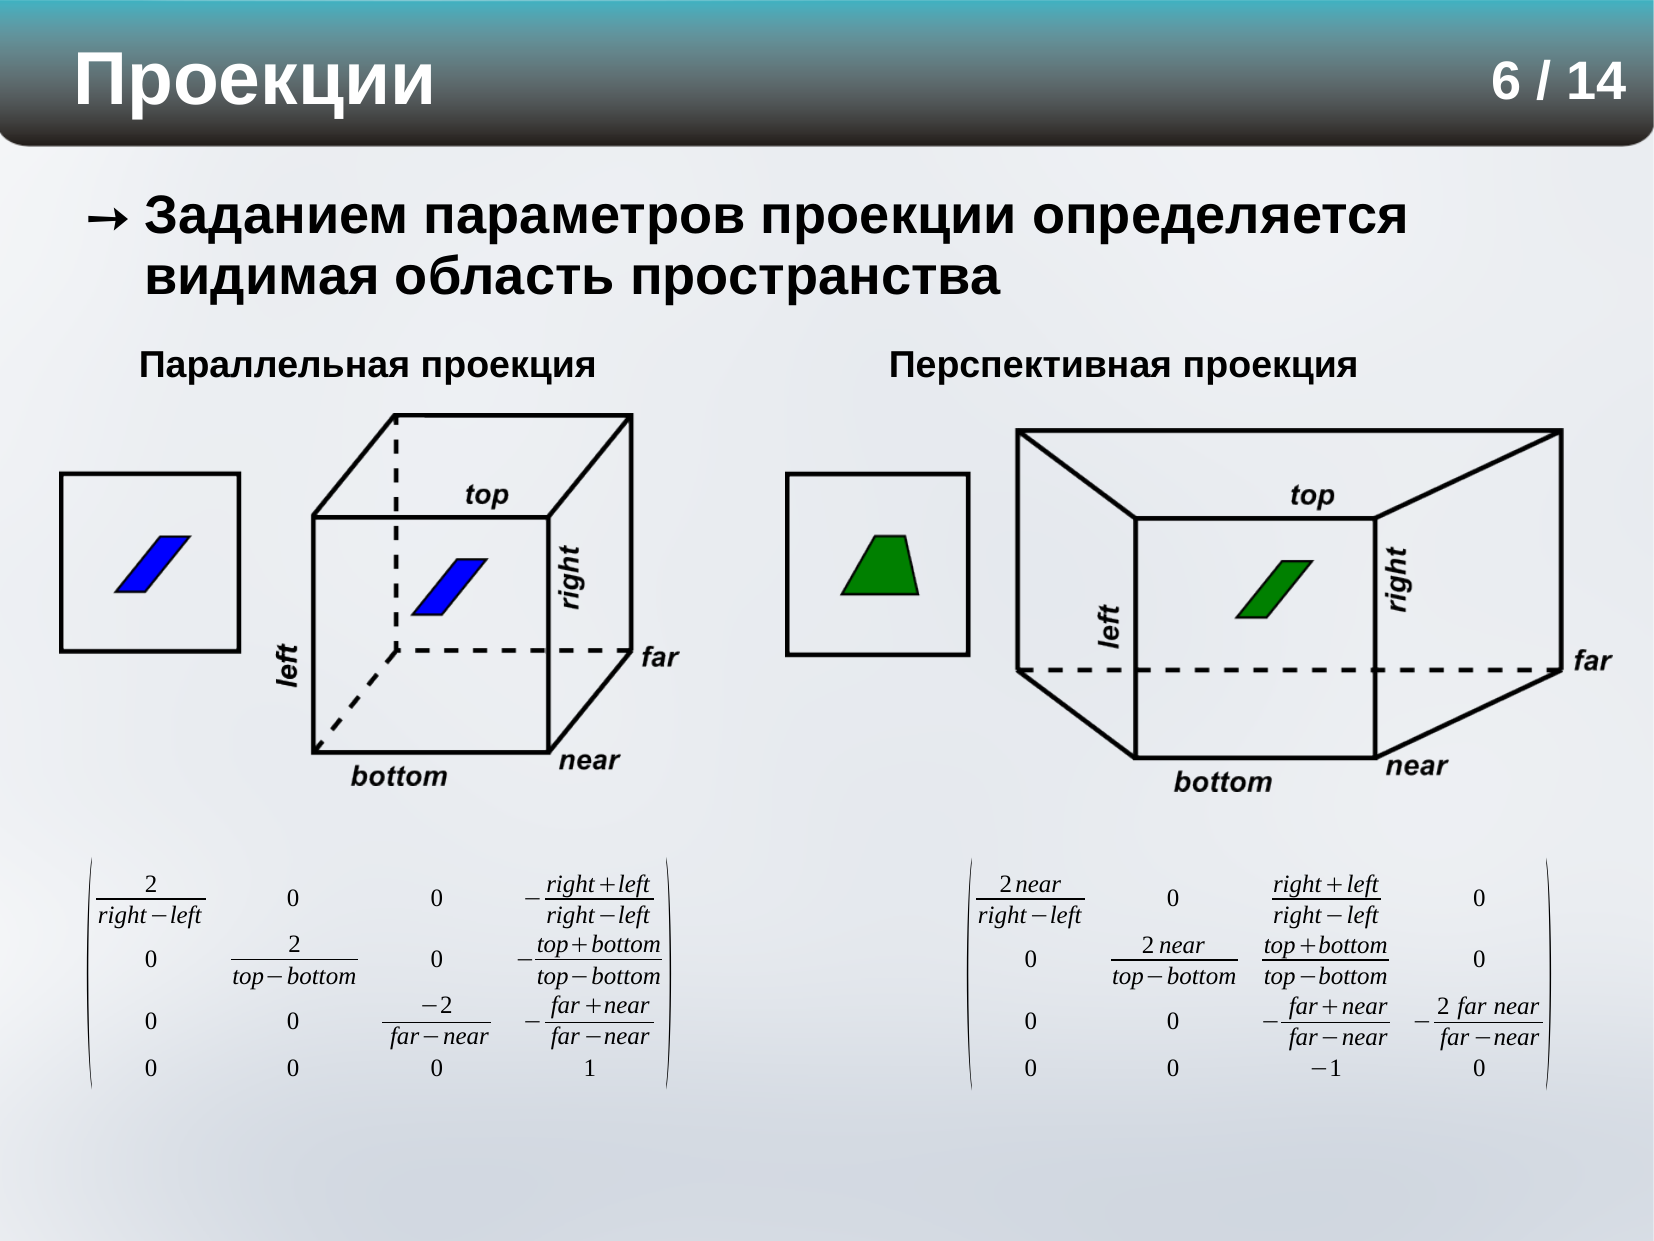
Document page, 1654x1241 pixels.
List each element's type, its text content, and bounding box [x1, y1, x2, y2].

chart [79, 856, 680, 1092]
text_box <номер> / 14 [1476, 42, 1654, 179]
text_box Параллельная проекция [124, 336, 626, 394]
text_box Проекции [59, 29, 916, 129]
text_box Заданием параметров проекции определяется видимая область пространства [70, 177, 1506, 314]
chart [959, 856, 1560, 1093]
text_box Перспективная проекция [874, 336, 1376, 394]
picture [0, 0, 1654, 1241]
